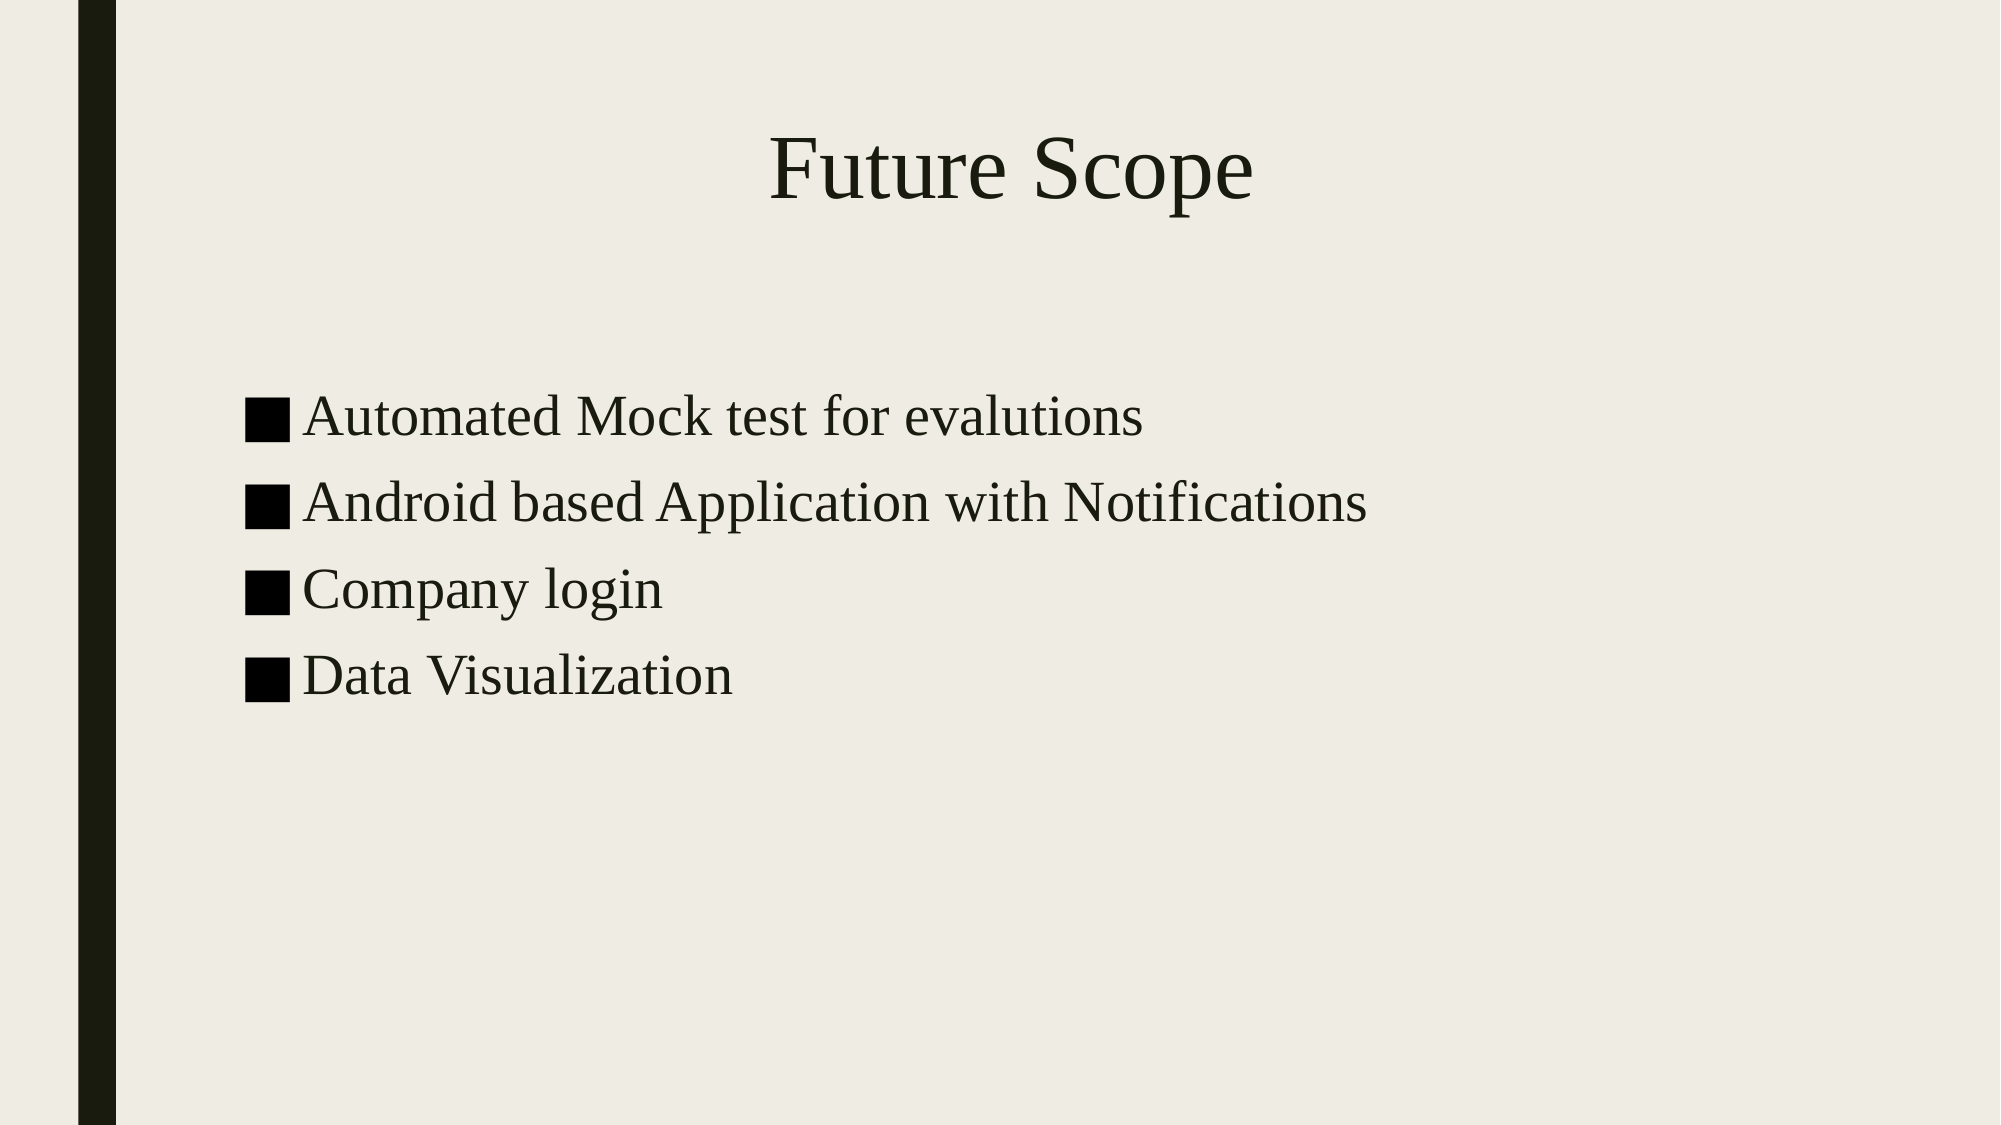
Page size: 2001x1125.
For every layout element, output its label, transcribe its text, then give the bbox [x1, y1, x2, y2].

list Automated Mock test for evalutions Android based Application with Notifications Company login Data Visualization [225, 375, 1801, 963]
title Future Scope [225, 112, 1801, 252]
